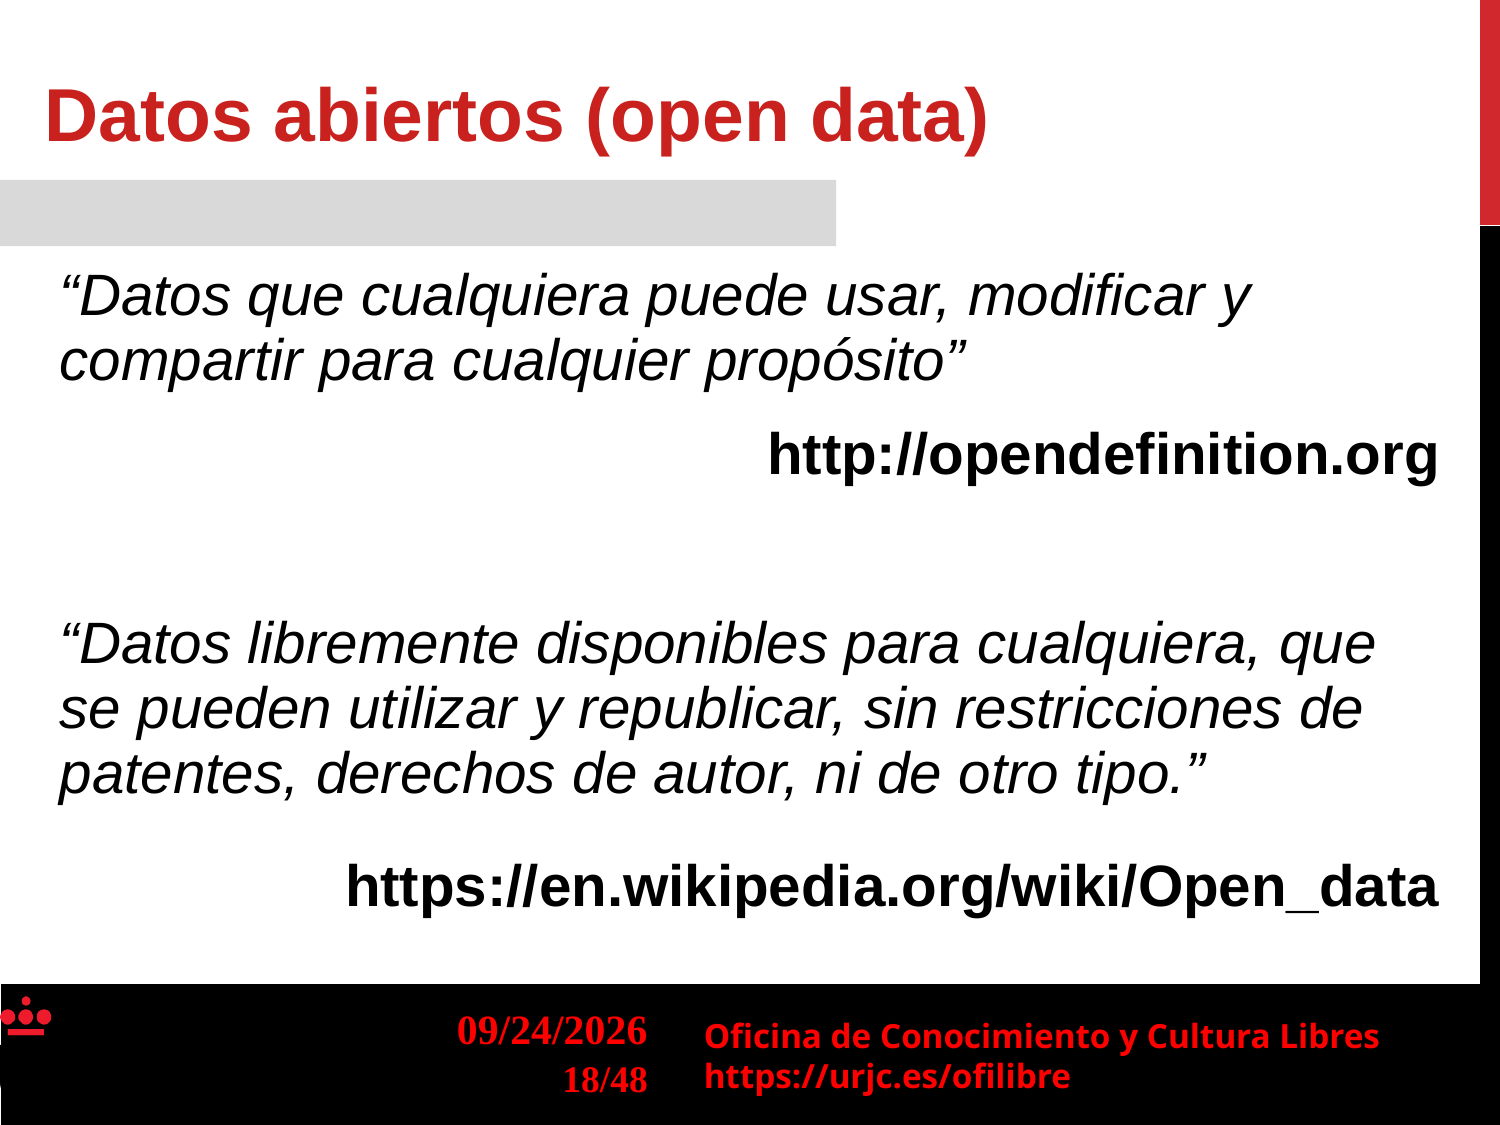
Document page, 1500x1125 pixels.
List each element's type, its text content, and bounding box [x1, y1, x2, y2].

text_box Datos abiertos (open data) [30, 66, 1291, 249]
text_box “Datos que cualquiera puede usar, modificar y compartir para cualquier propósito” http://opendefinition.org “Datos libremente disponibles para cualquiera, que se pueden utilizar y republicar, sin restricciones de patentes, derechos de autor, ni de otro tipo.” https://en.wikipedia.org/wiki/Open_data [45, 254, 1456, 926]
title [75, 15, 1425, 172]
